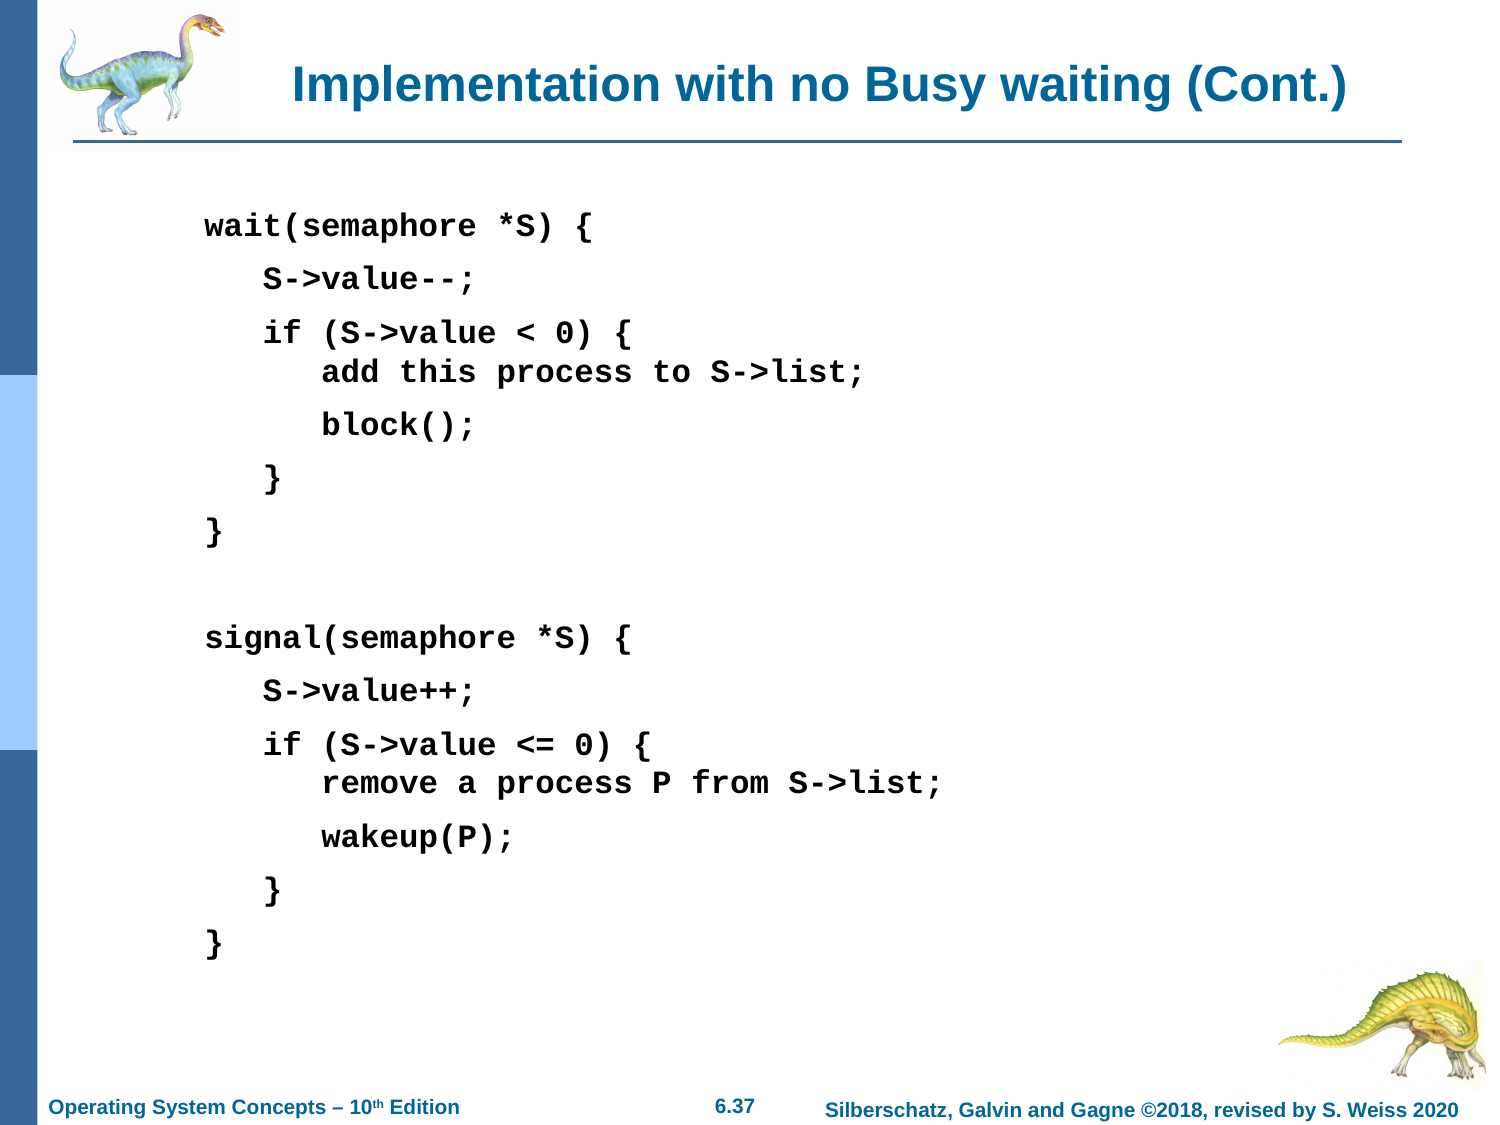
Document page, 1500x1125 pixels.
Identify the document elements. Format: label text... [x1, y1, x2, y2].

title Implementation with no Busy waiting (Cont.) [134, 23, 1500, 119]
picture [1275, 959, 1486, 1090]
picture [46, 0, 243, 149]
list wait(semaphore *S) { S->value--; if (S->value < 0) { add this process to S->list; block(); } } signal(semaphore *S) { S->value++; if (S->value <= 0) { remove a process P from S->list; wakeup(P); } } [189, 147, 1194, 973]
